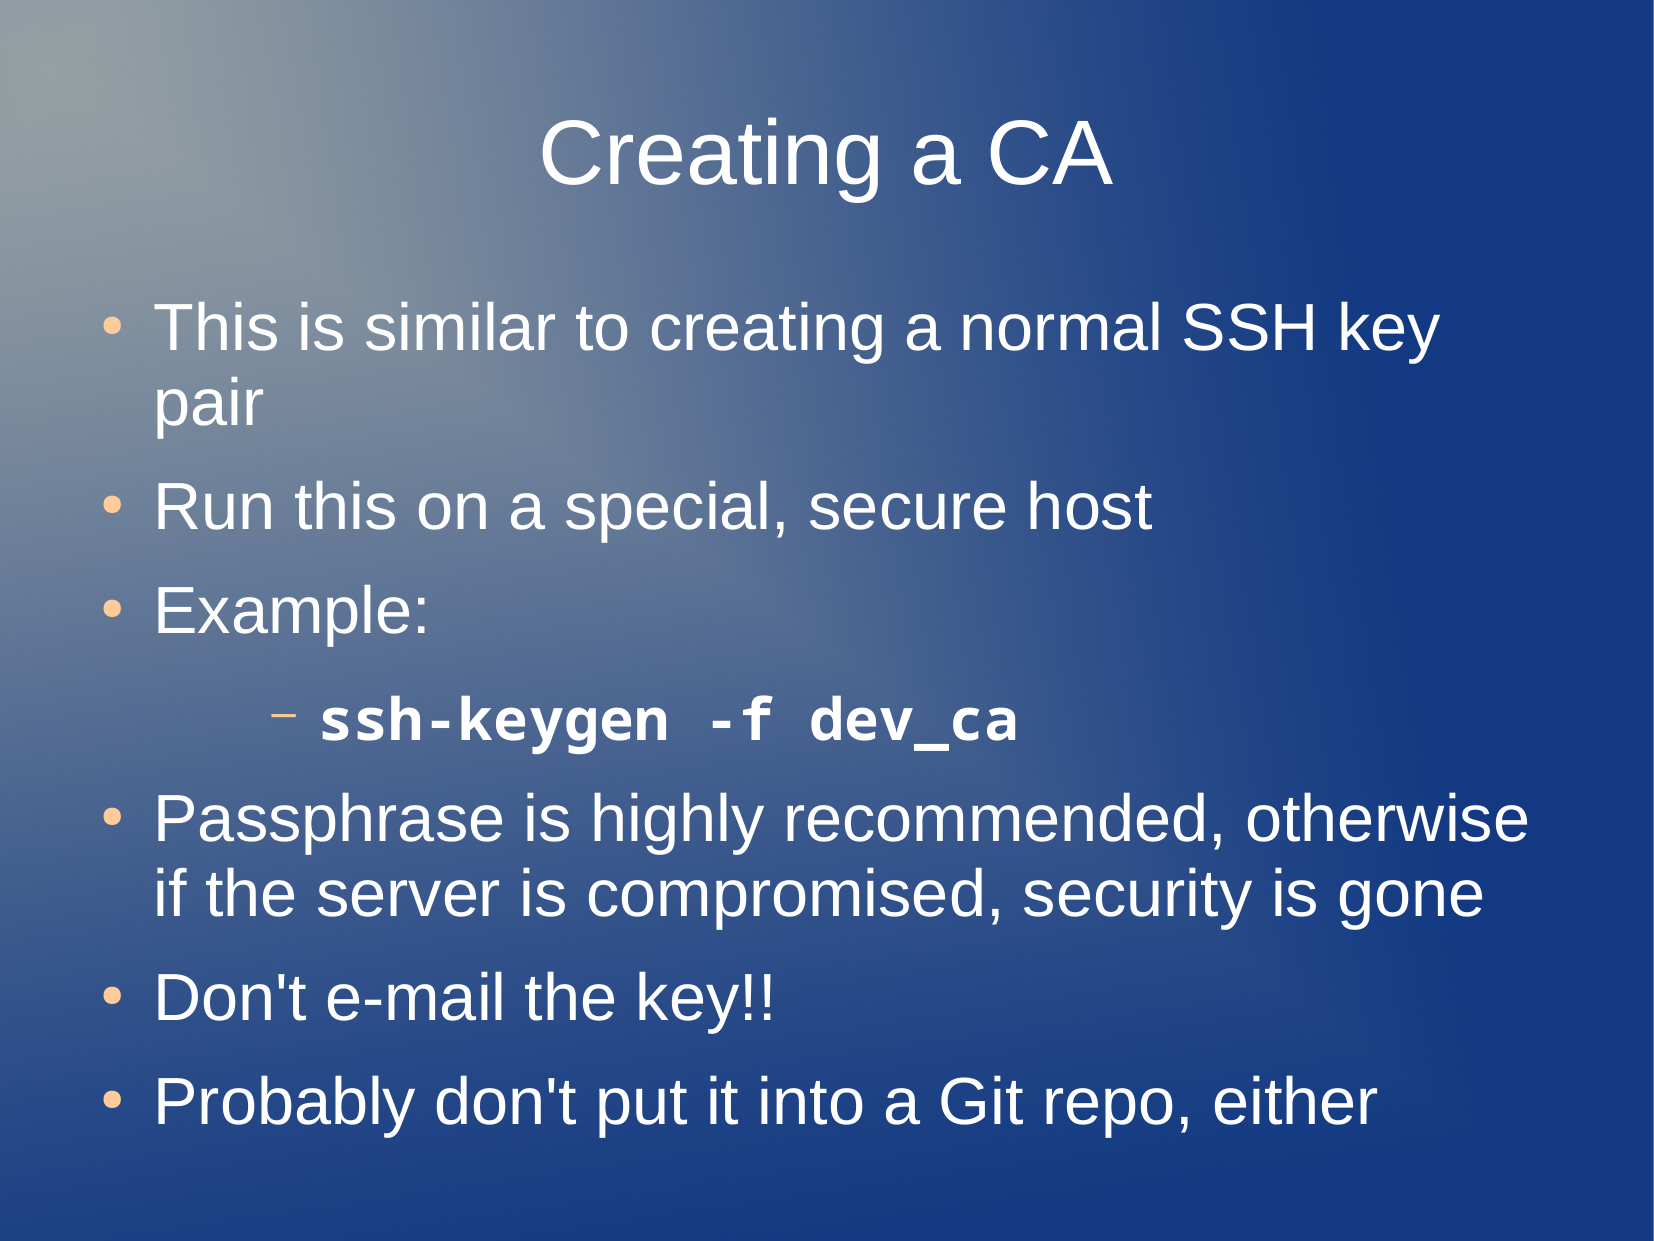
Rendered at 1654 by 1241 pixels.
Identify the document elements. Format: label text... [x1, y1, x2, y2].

list This is similar to creating a normal SSH key pair Run this on a special, secure host Example: ssh-keygen -f dev_ca Passphrase is highly recommended, otherwise if the server is compromised, security is gone Don't e-mail the key!! Probably don't put it into a Git repo, either [82, 290, 1571, 1129]
title Creating a CA [82, 56, 1571, 250]
picture [0, 0, 1654, 1241]
